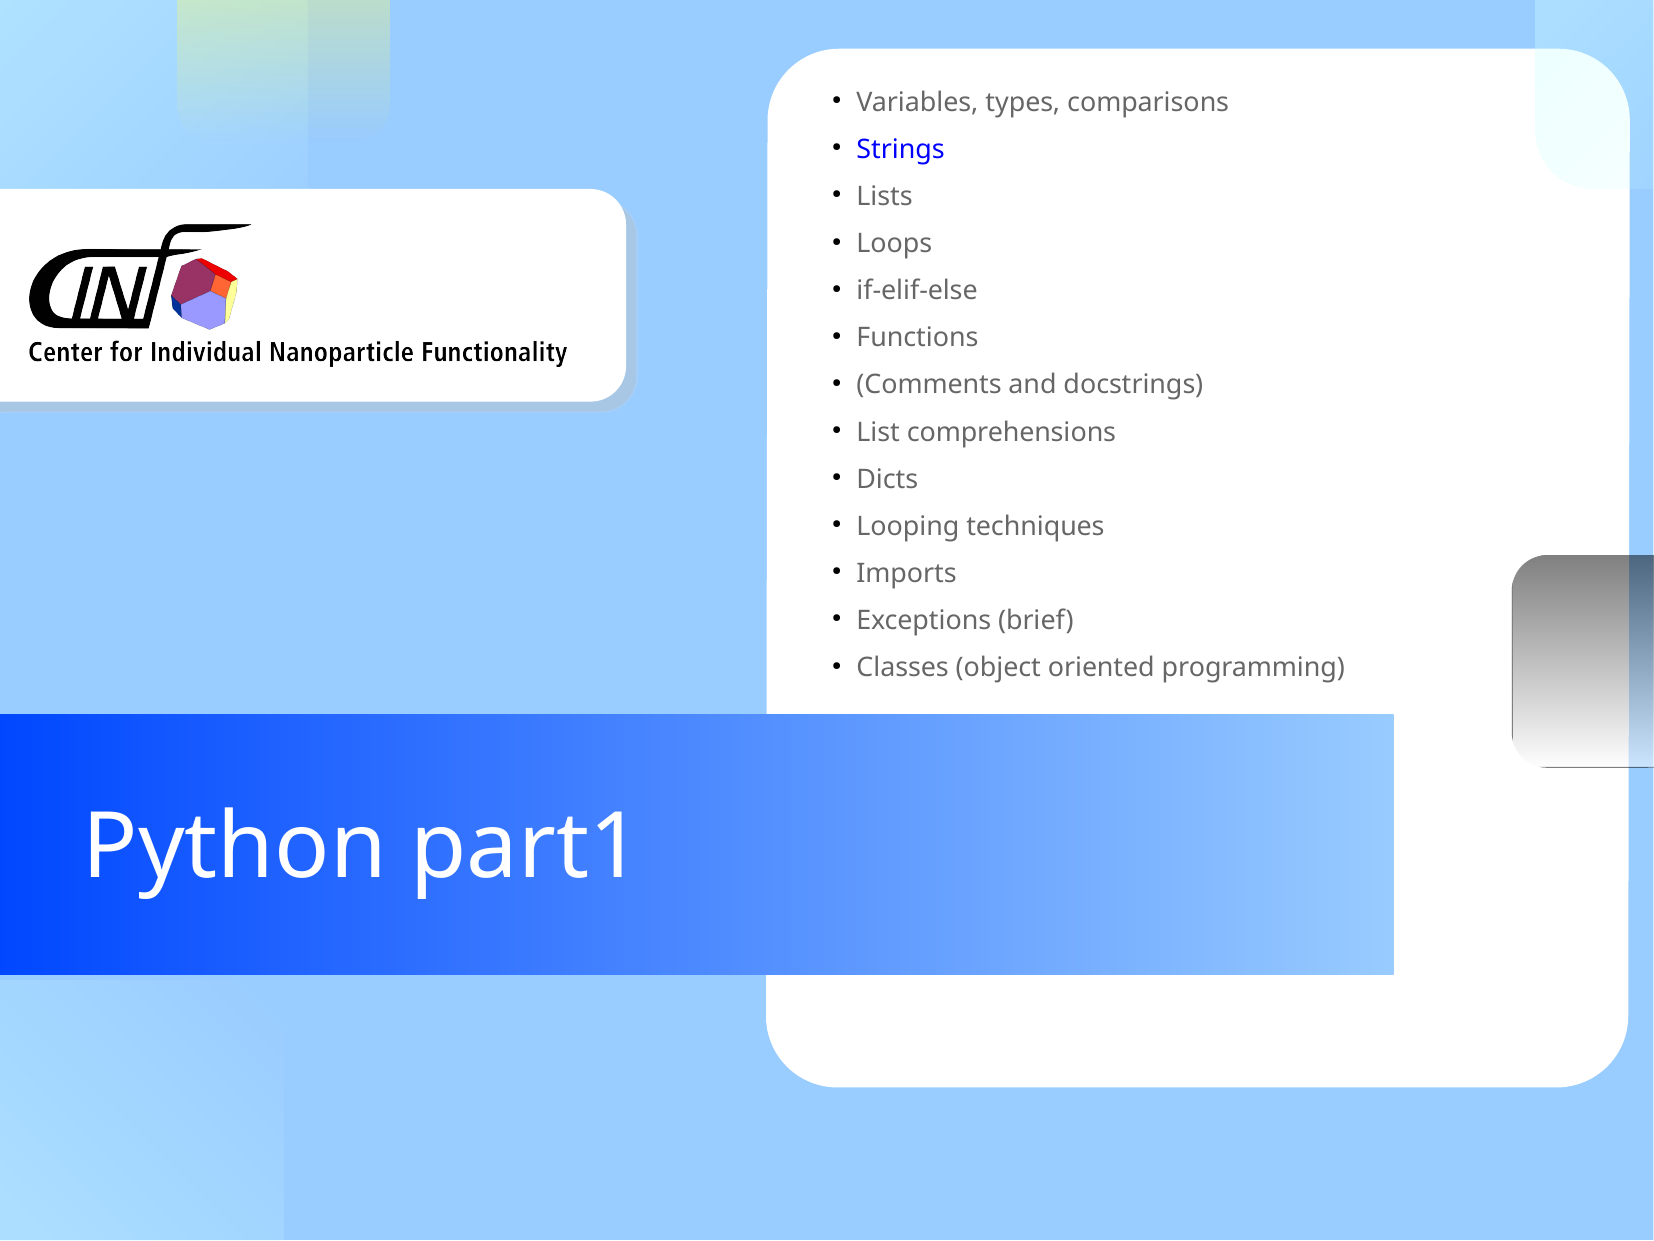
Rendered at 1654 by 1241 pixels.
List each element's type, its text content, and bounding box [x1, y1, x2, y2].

title Python part1 [82, 738, 1312, 946]
title dict [1013, 946, 1017, 974]
list Variables, types, comparisons Strings Lists Loops if-elif-else Functions (Comments and docstrings) List comprehensions Dicts Looping techniques Imports Exceptions (brief) Classes (object oriented programming) [791, 82, 1571, 686]
title dict [1013, 715, 1017, 738]
picture [28, 224, 567, 367]
